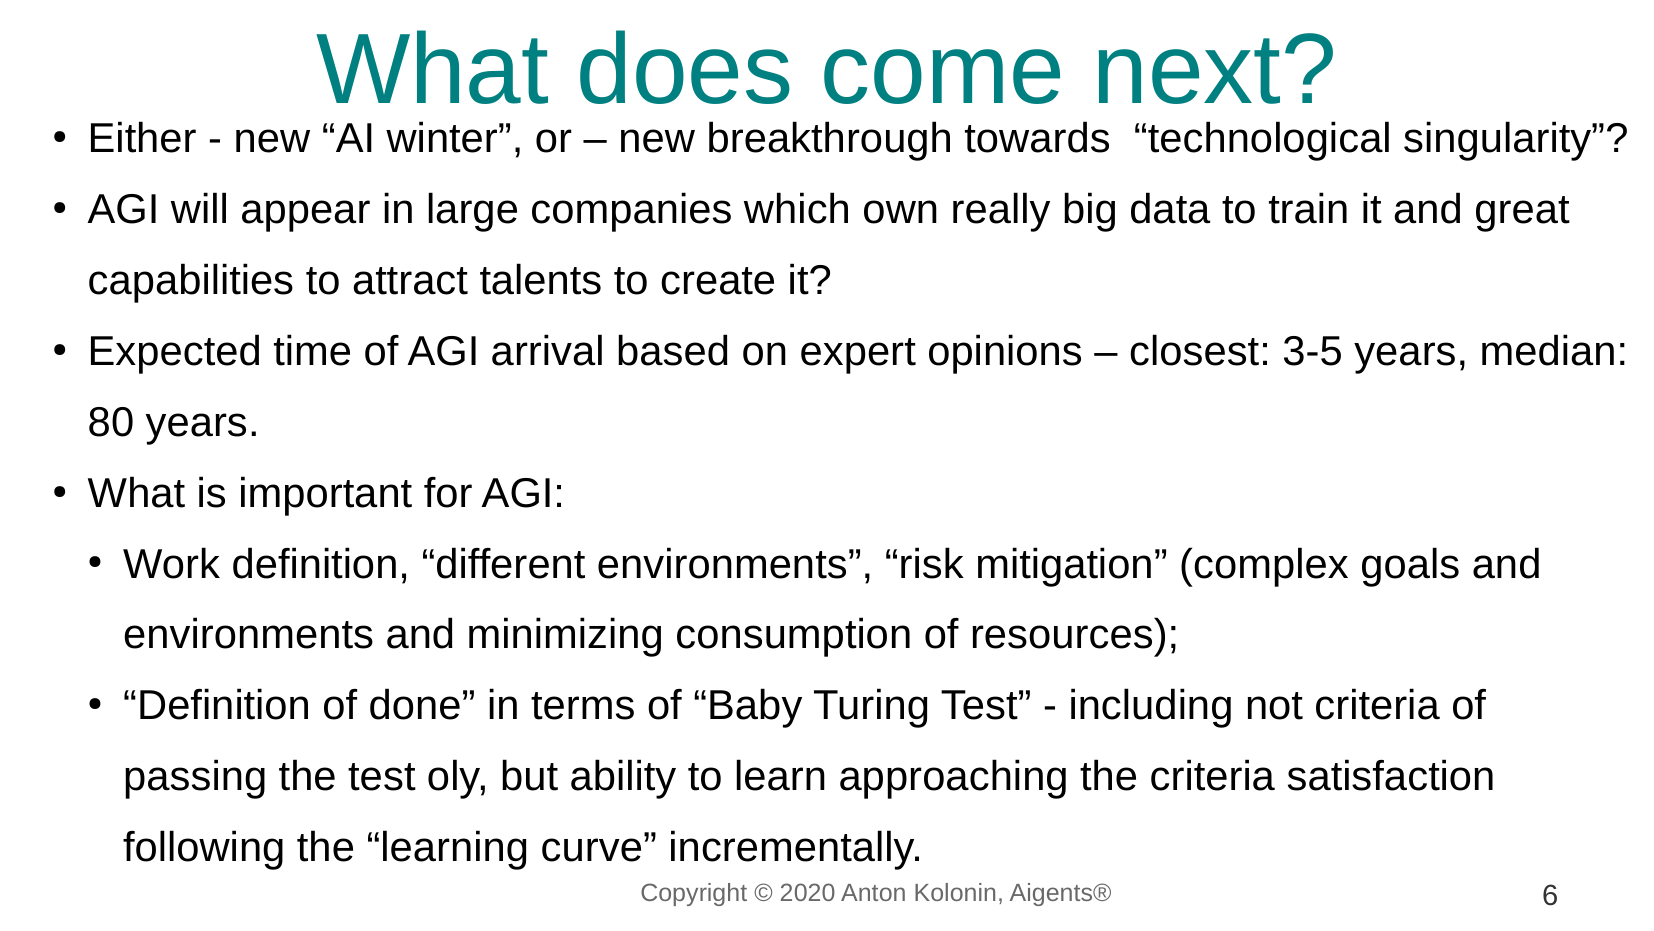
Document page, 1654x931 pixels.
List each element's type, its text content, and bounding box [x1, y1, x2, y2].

text_box Either - new “AI winter”, or – new breakthrough towards “technological singularity”? AGI will appear in large companies which own really big data to train it and great capabilities to attract talents to create it? Expected time of AGI arrival based on expert opinions – closest: 3-5 years, median: 80 years. What is important for AGI: Work definition, “different environments”, “risk mitigation” (complex goals and environments and minimizing consumption of resources); “Definition of done” in terms of “Baby Turing Test” - including not criteria of passing the test oly, but ability to learn approaching the criteria satisfaction following the “learning curve” incrementally. [37, 83, 1654, 878]
text_box What does come next? [0, 0, 1654, 137]
